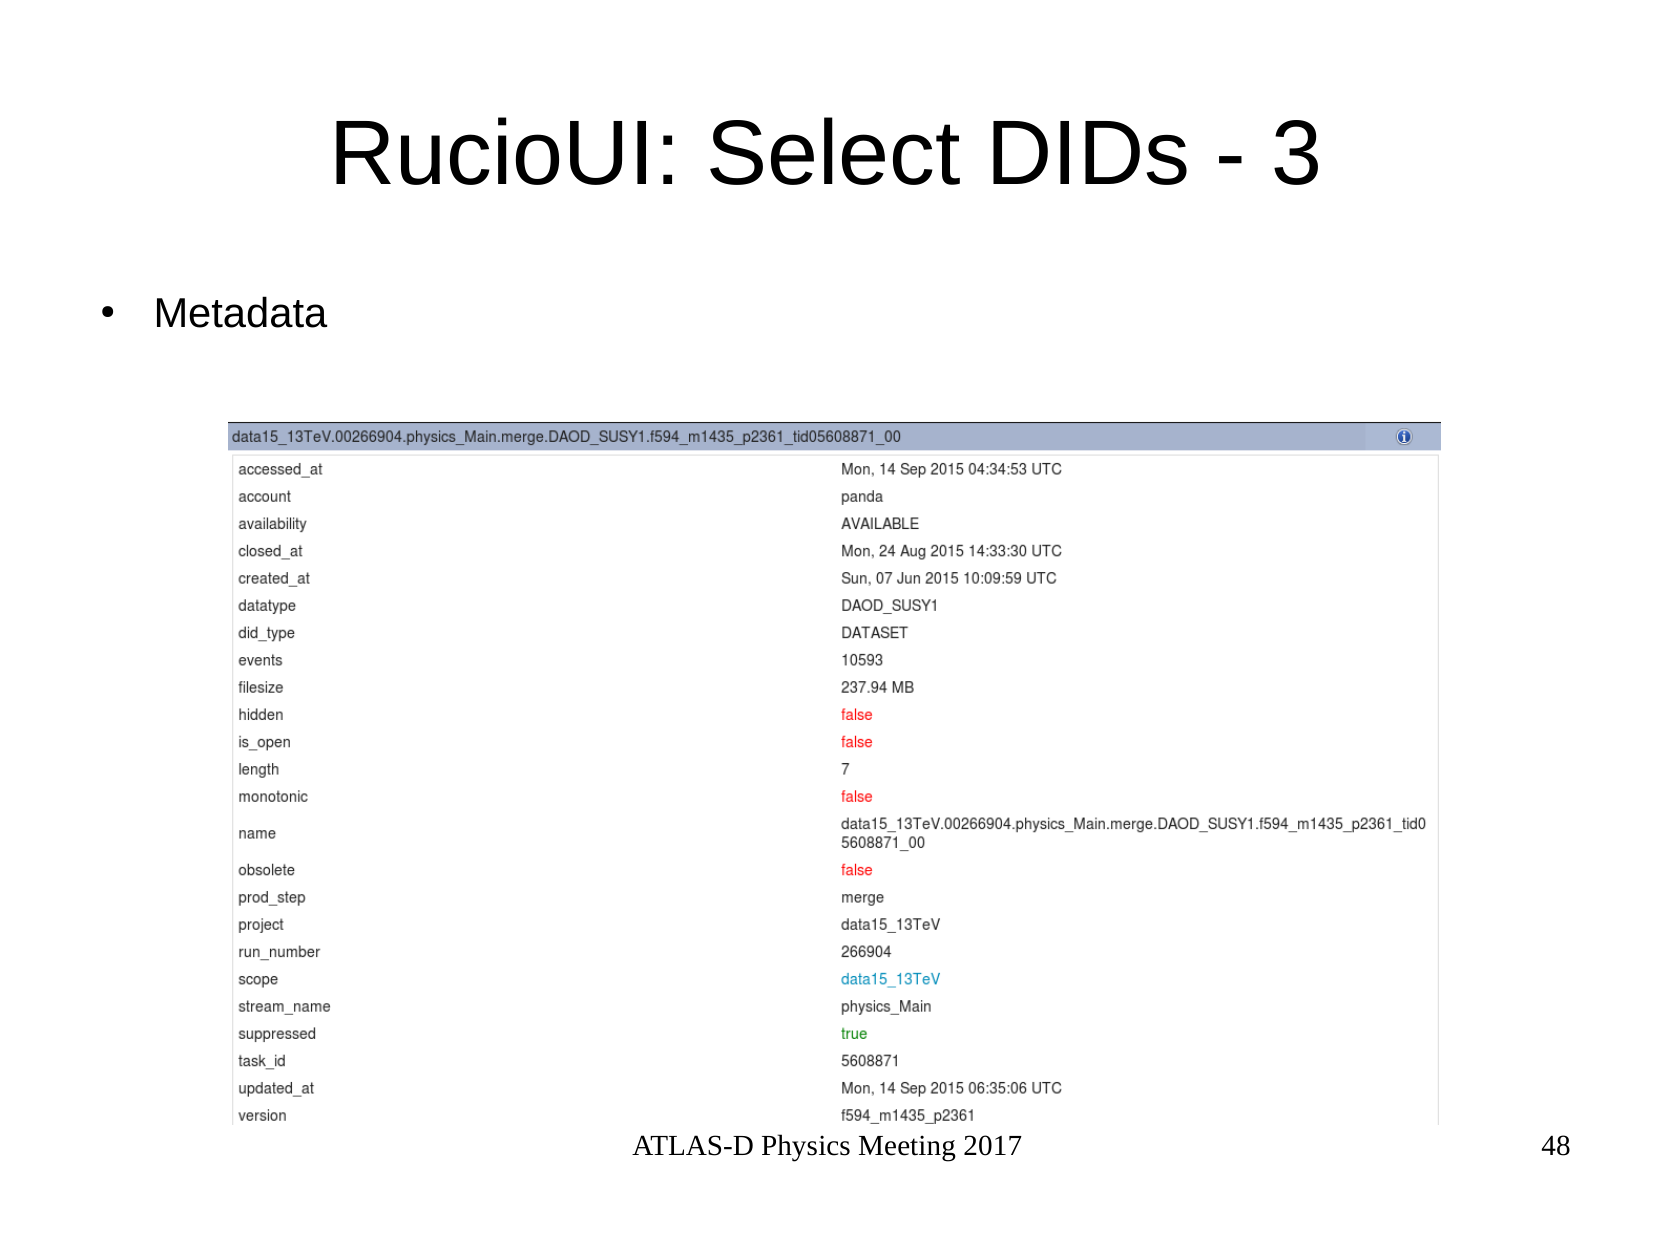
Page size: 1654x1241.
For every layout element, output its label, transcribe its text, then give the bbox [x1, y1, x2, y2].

list Metadata [82, 290, 1571, 1010]
title RucioUI: Select DIDs - 3 [82, 49, 1571, 257]
picture [228, 421, 1441, 1126]
